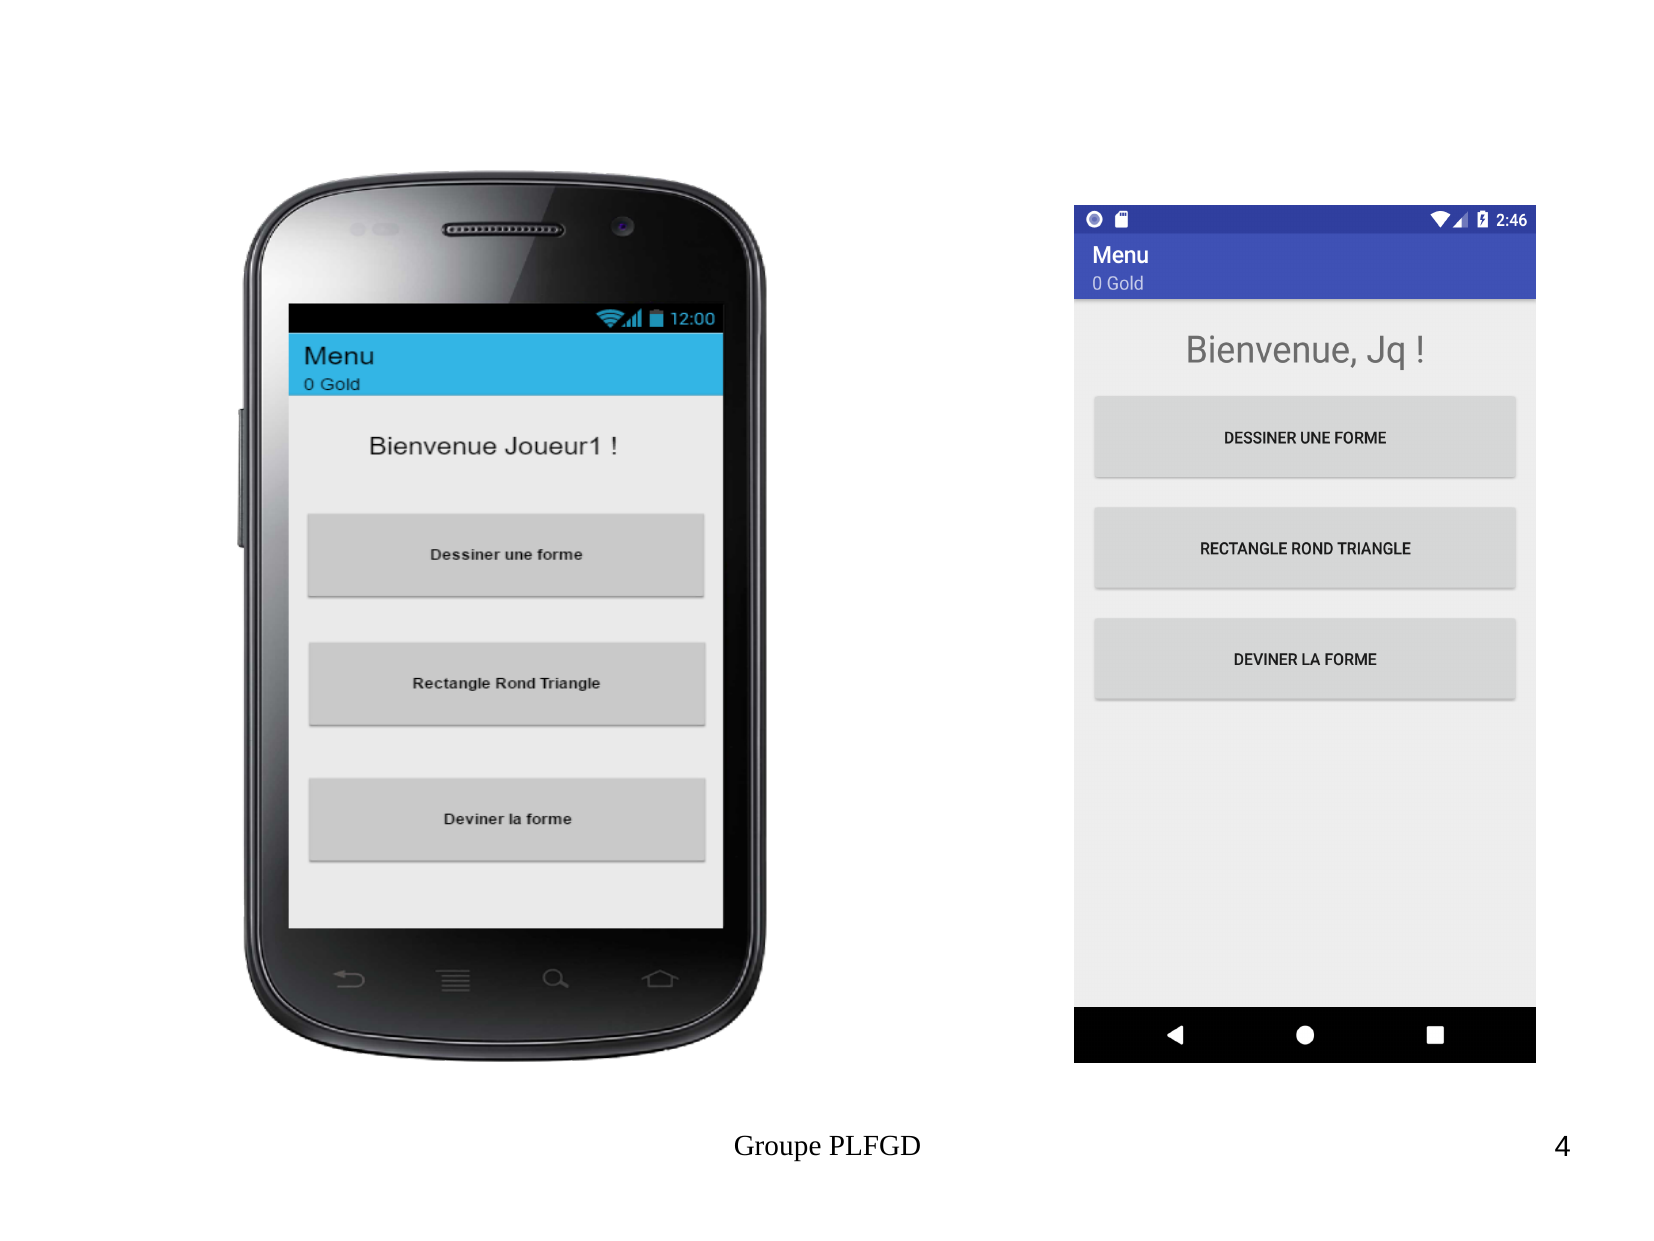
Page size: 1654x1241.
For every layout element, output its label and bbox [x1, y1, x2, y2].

picture [1074, 205, 1536, 1063]
picture [236, 169, 768, 1063]
